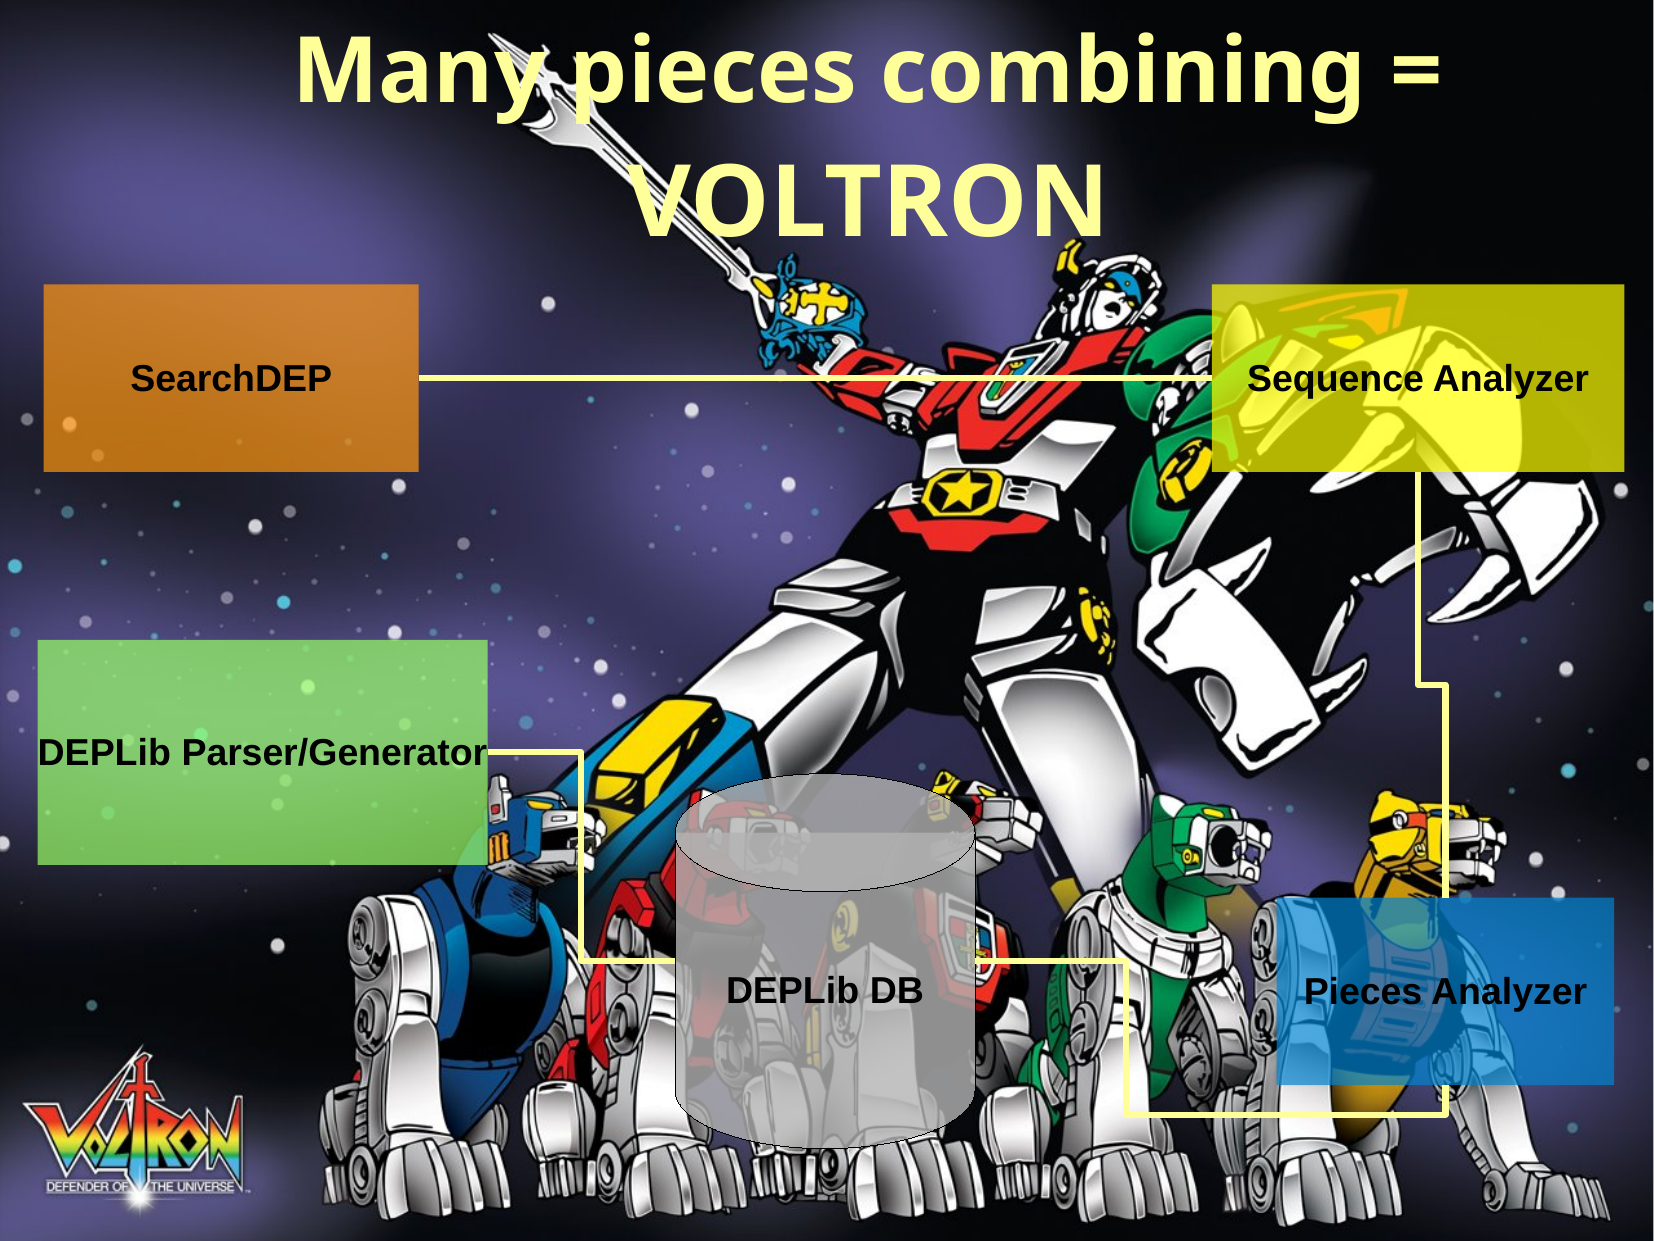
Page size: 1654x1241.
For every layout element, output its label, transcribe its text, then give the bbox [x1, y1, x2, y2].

text_box DEPLib DB [675, 773, 976, 1149]
text_box Sequence Analyzer [1211, 284, 1625, 472]
picture [0, 0, 1654, 1241]
text_box SearchDEP [43, 284, 419, 472]
title Many pieces combining = VOLTRON [124, 20, 1613, 251]
text_box Pieces Analyzer [1276, 897, 1615, 1086]
text_box DEPLib Parser/Generator [37, 639, 488, 865]
